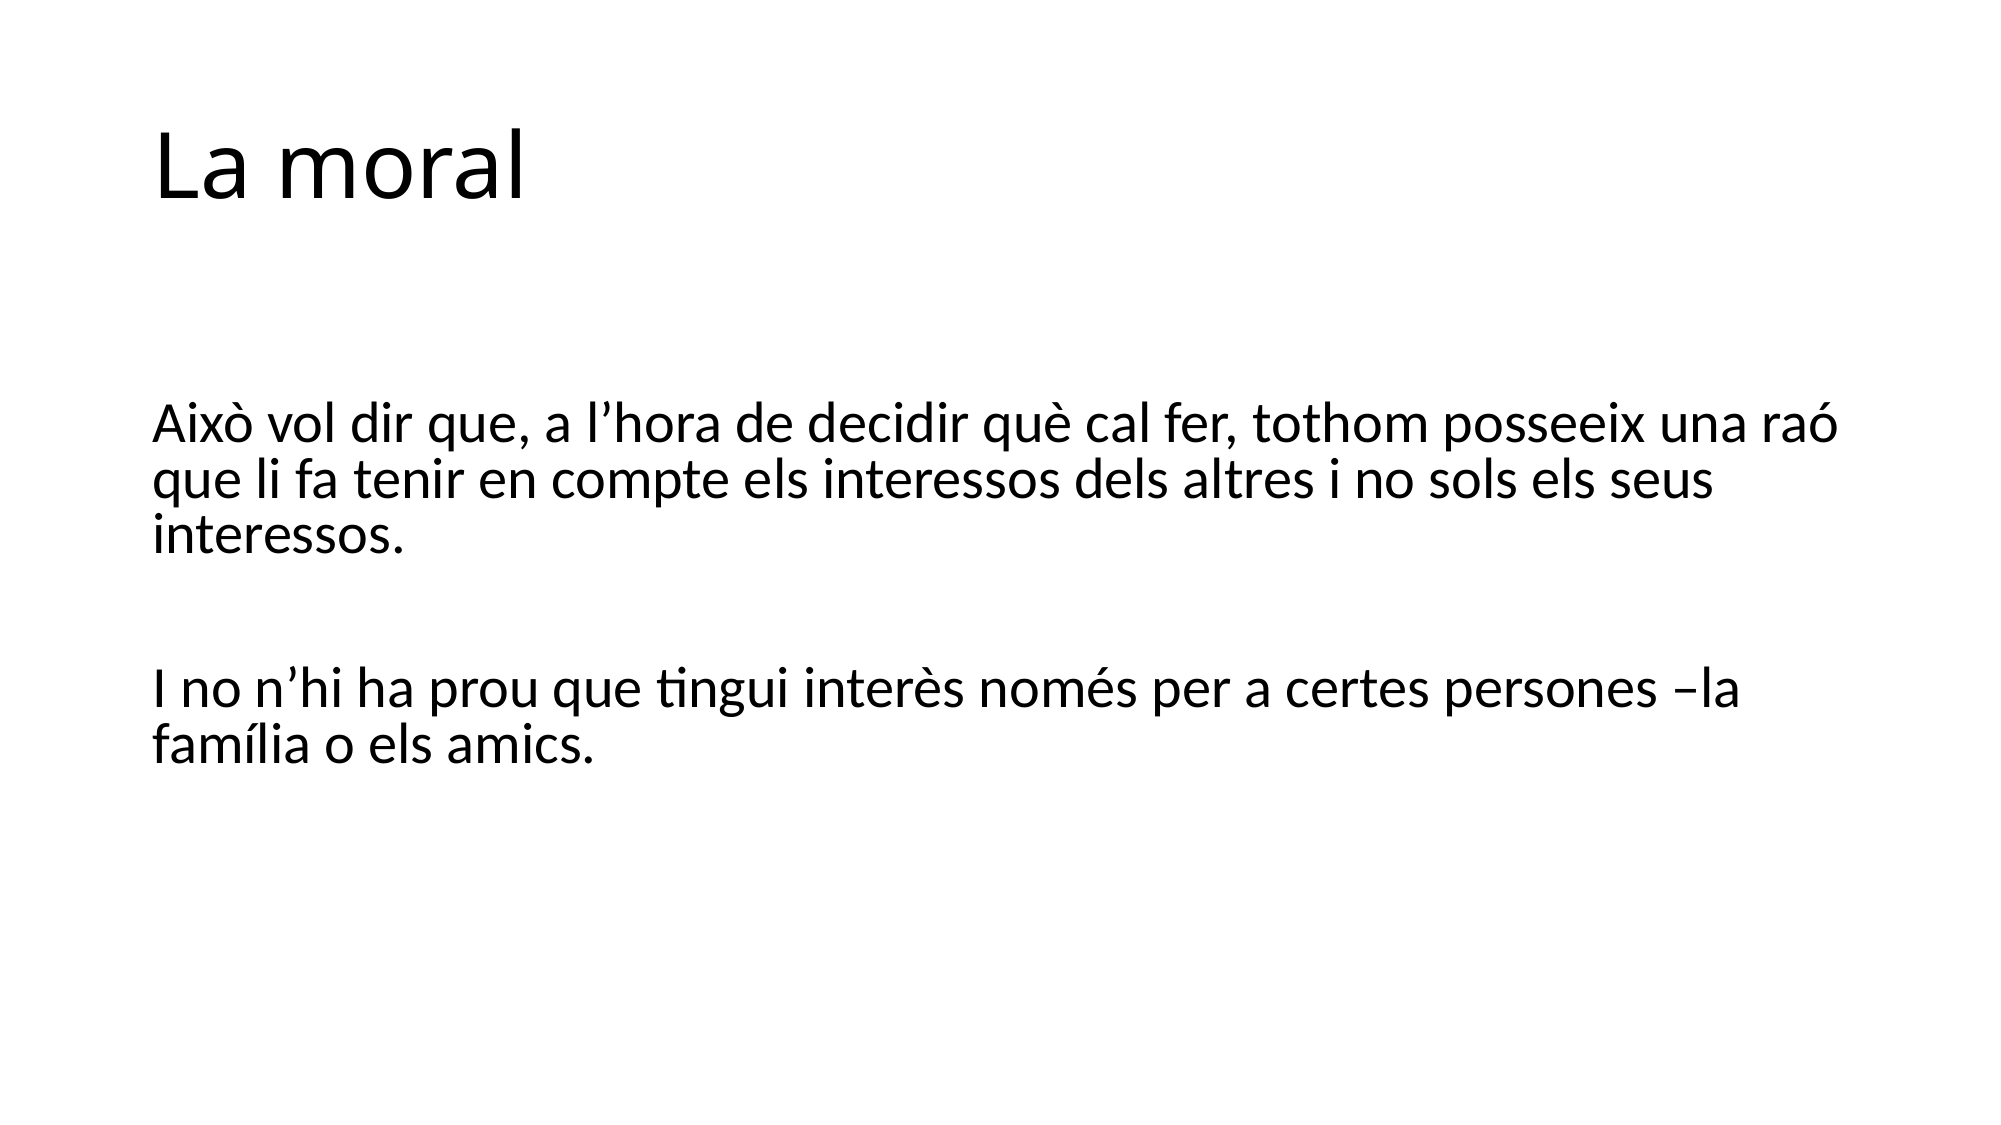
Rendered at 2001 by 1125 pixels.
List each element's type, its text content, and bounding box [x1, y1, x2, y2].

title La moral [137, 59, 1863, 278]
list Això vol dir que, a l’hora de decidir què cal fer, tothom posseeix una raó que li fa tenir en compte els interessos dels altres i no sols els seus interessos. I no n’hi ha prou que tingui interès només per a certes persones –la família o els amics. [137, 299, 1863, 1014]
